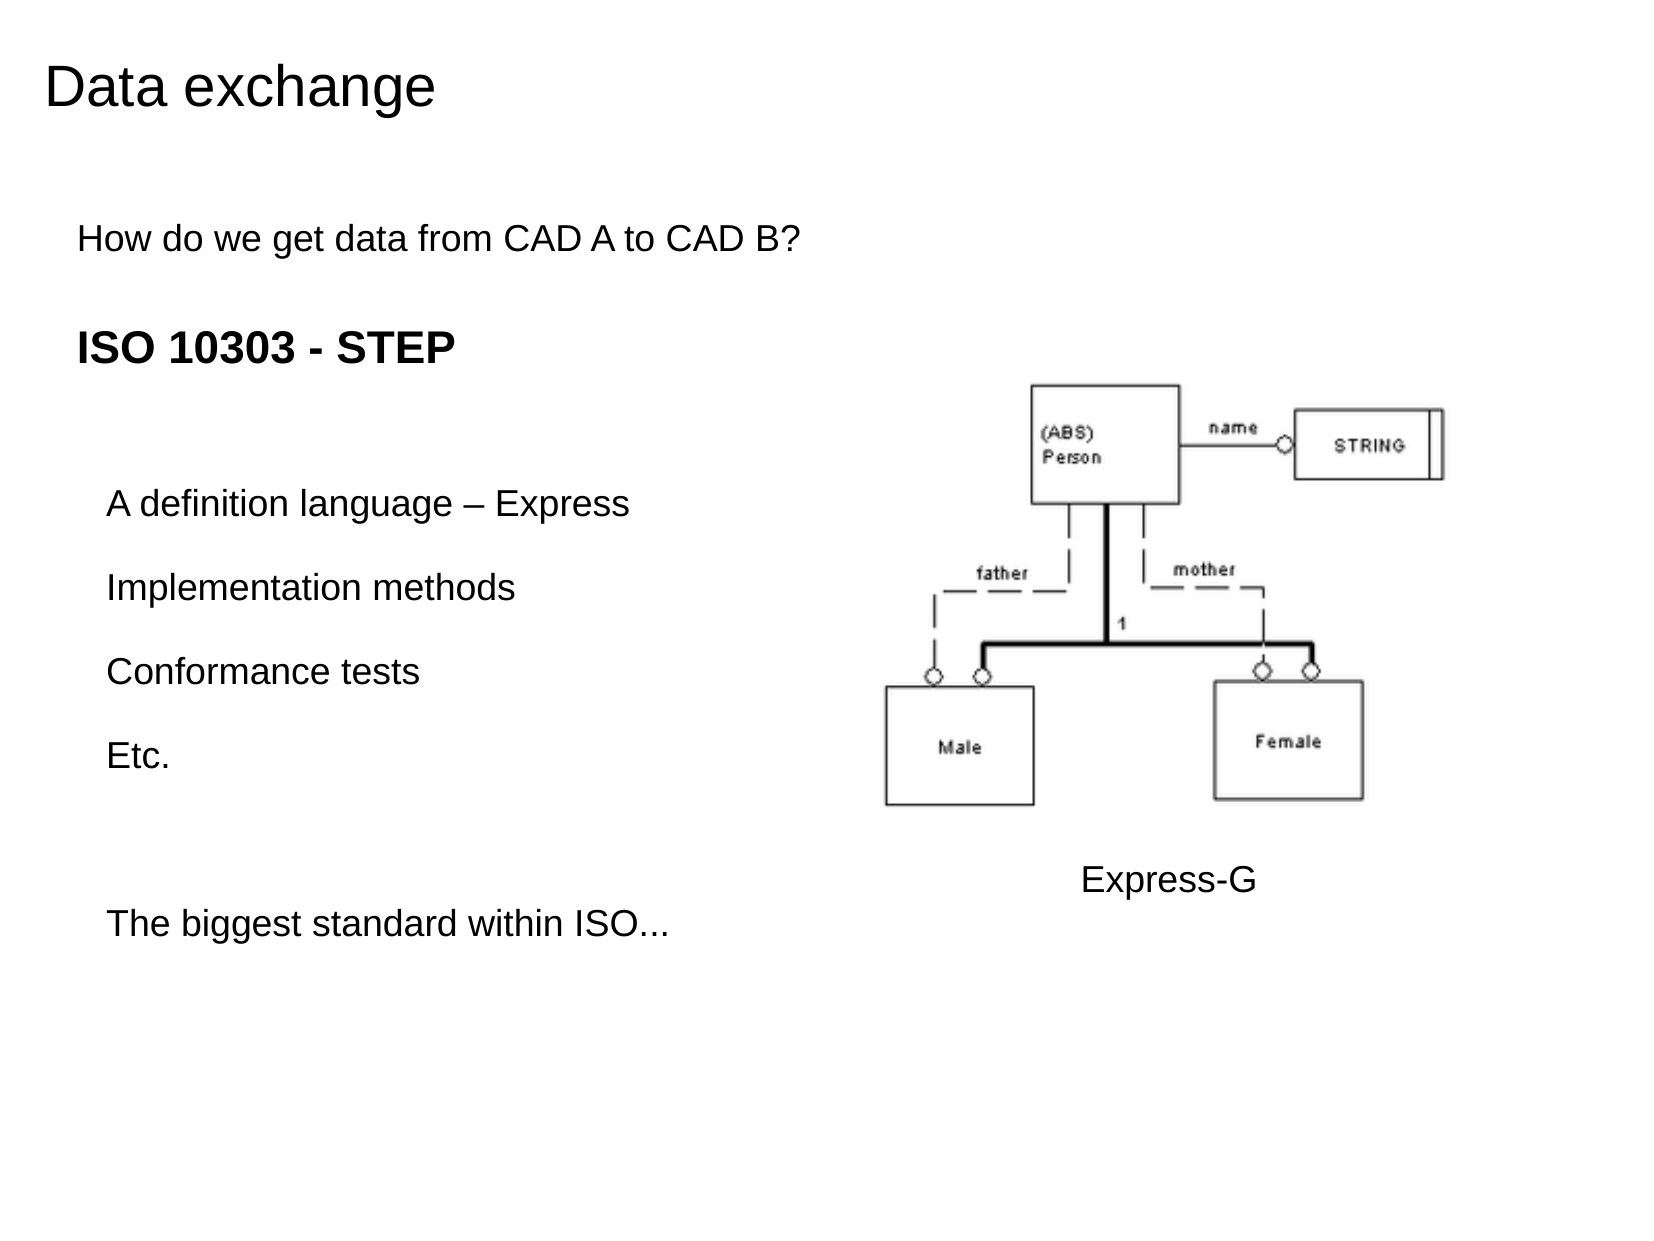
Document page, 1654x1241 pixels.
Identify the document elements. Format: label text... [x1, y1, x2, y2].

text_box ISO 10303 - STEP [59, 312, 532, 443]
text_box How do we get data from CAD A to CAD B? [59, 206, 1565, 274]
text_box A definition language – Express Implementation methods Conformance tests Etc. The biggest standard within ISO... [88, 472, 768, 1005]
text_box Data exchange [29, 46, 1625, 135]
picture [826, 344, 1489, 827]
text_box Express-G [1062, 848, 1447, 916]
